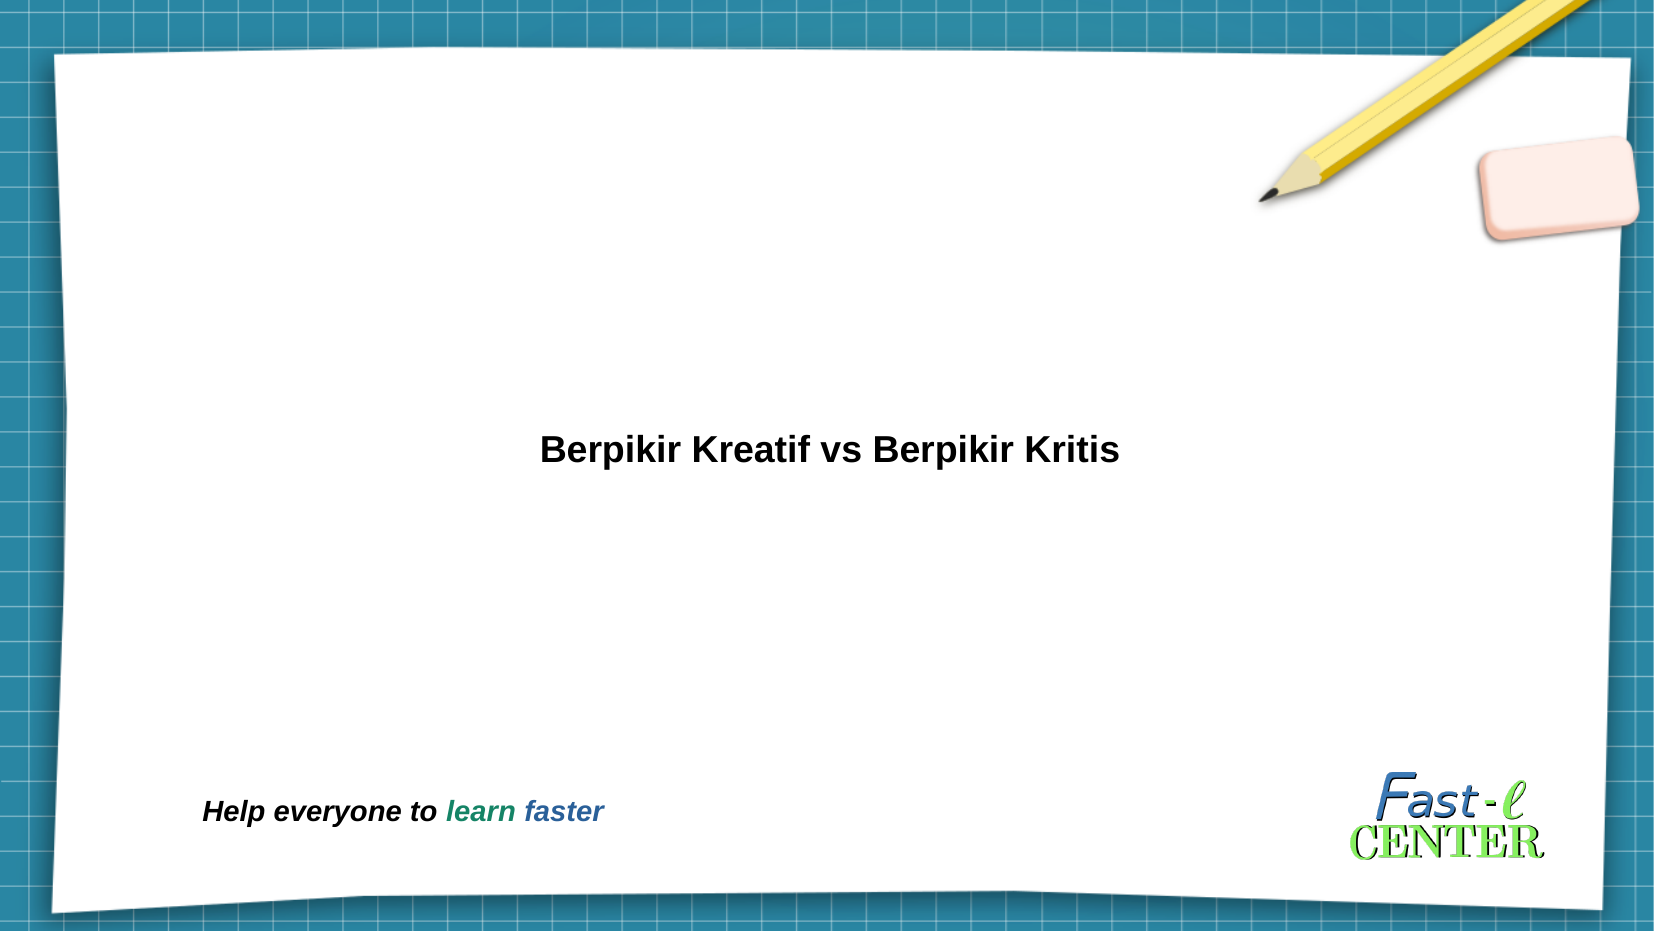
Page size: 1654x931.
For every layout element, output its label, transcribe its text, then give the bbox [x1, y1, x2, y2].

picture [0, 0, 1654, 931]
text_box Berpikir Kreatif vs Berpikir Kritis [525, 421, 1163, 523]
text_box Help everyone to learn faster [187, 787, 619, 836]
